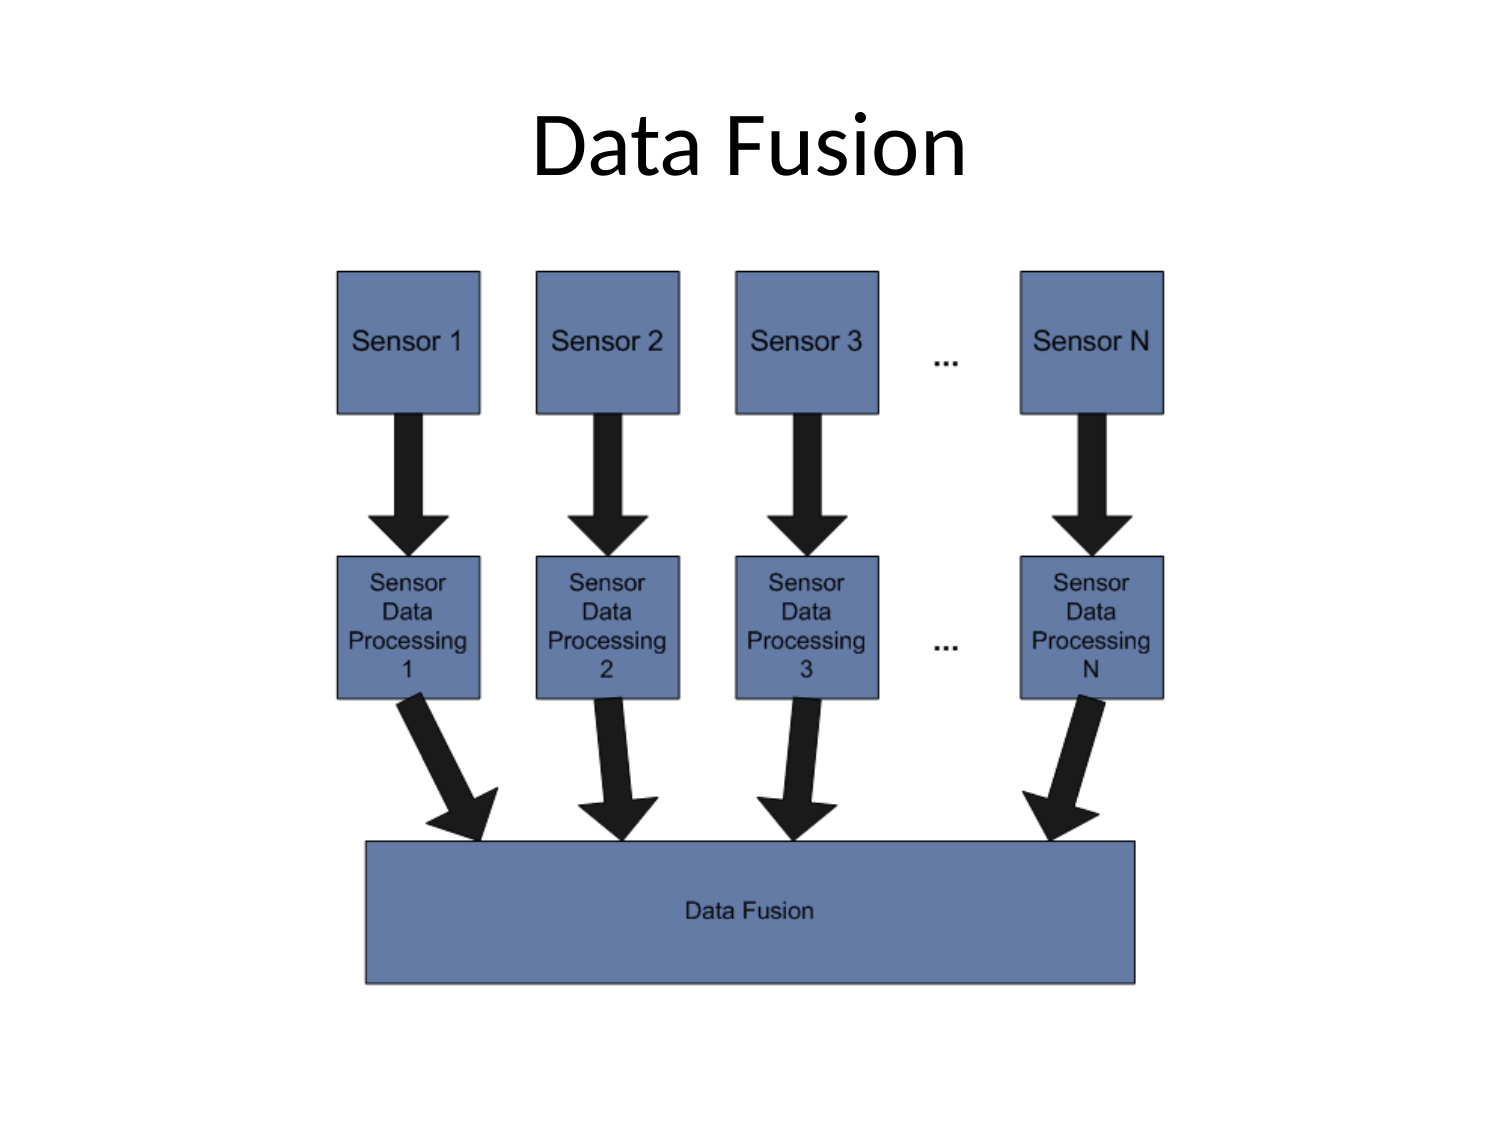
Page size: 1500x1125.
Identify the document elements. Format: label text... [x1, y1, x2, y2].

title Data Fusion [75, 45, 1425, 233]
picture [328, 262, 1172, 1005]
